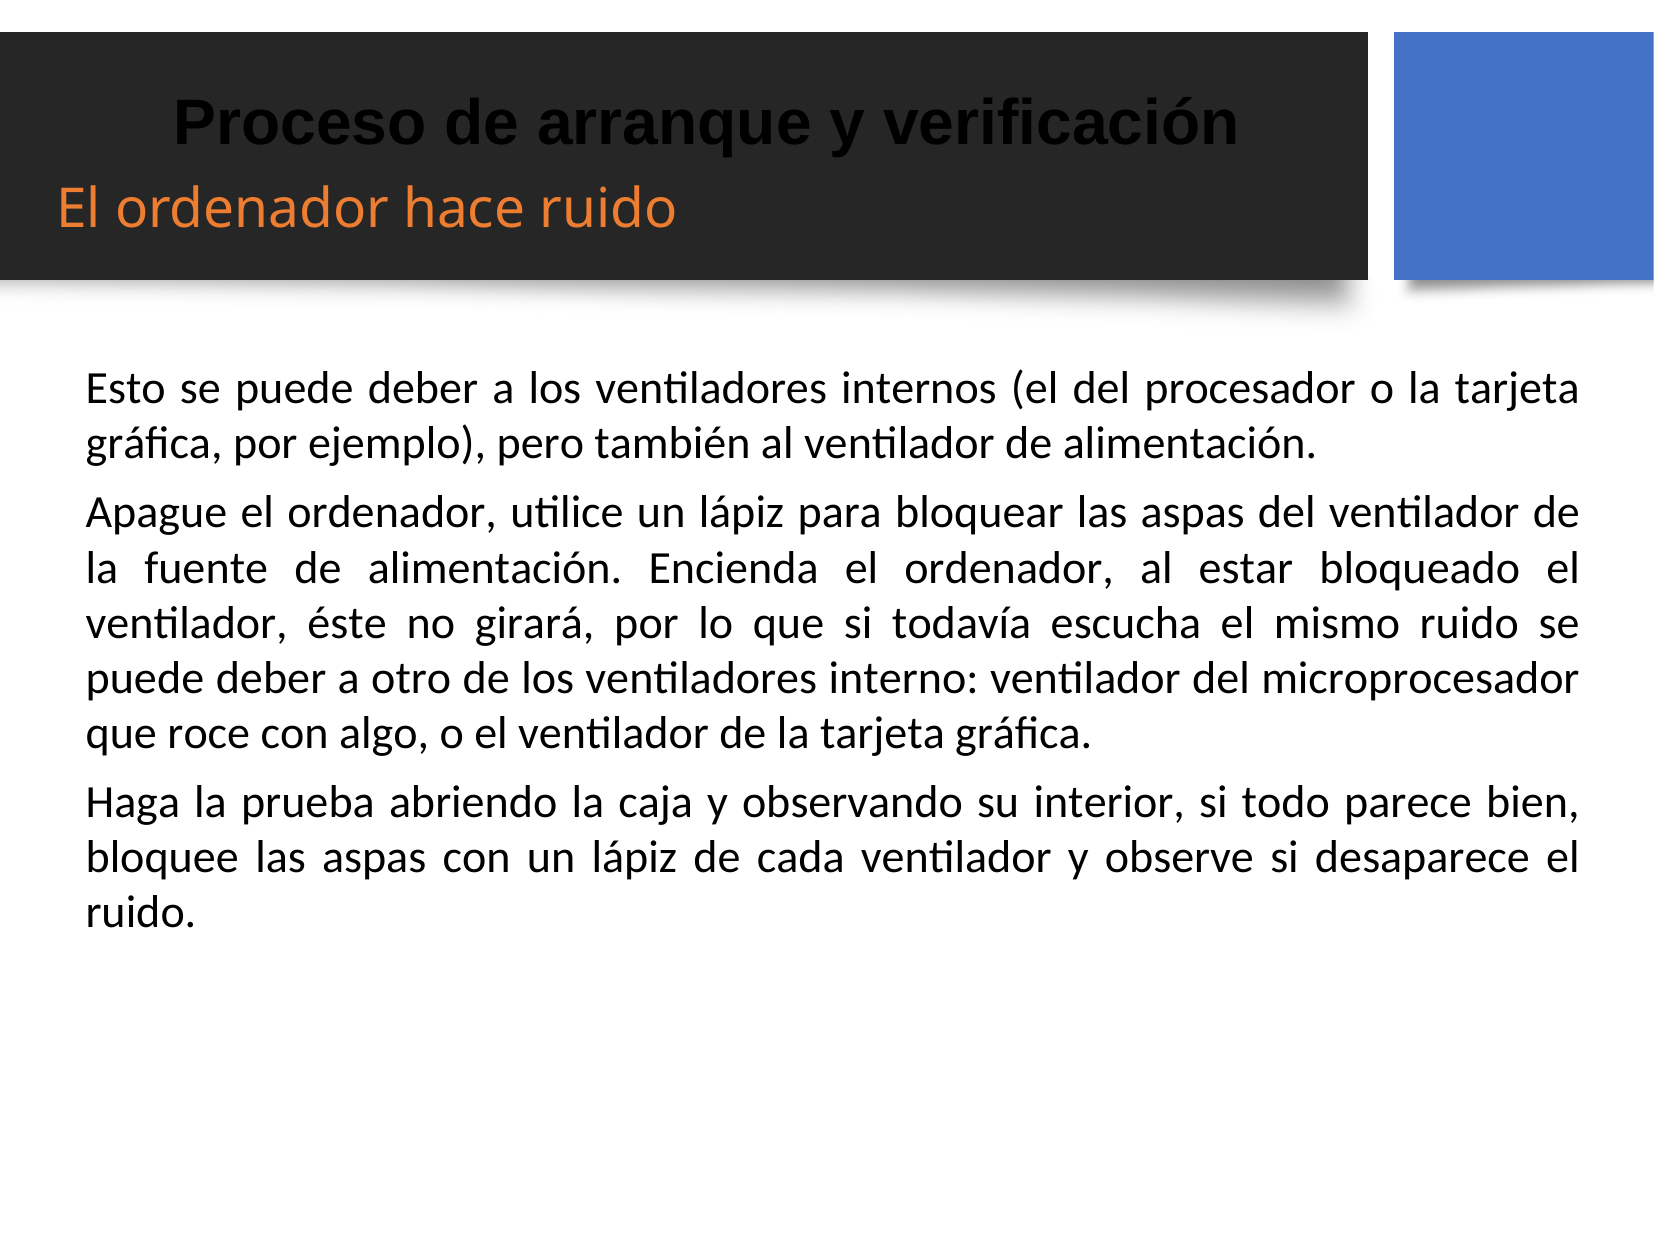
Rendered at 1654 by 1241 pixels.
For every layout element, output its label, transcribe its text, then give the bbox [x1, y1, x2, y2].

list Esto se puede deber a los ventiladores internos (el del procesador o la tarjeta gráfica, por ejemplo), pero también al ventilador de alimentación. Apague el ordenador, utilice un lápiz para bloquear las aspas del ventilador de la fuente de alimentación. Encienda el ordenador, al estar bloqueado el ventilador, éste no girará, por lo que si todavía escucha el mismo ruido se puede deber a otro de los ventiladores interno: ventilador del microprocesador que roce con algo, o el ventilador de la tarjeta gráfica. Haga la prueba abriendo la caja y observando su interior, si todo parece bien, bloquee las aspas con un lápiz de cada ventilador y observe si desaparece el ruido. [56, 328, 1614, 1208]
title Proceso de arranque y verificación [57, 66, 1357, 171]
list El ordenador hace ruido [56, 172, 1357, 243]
